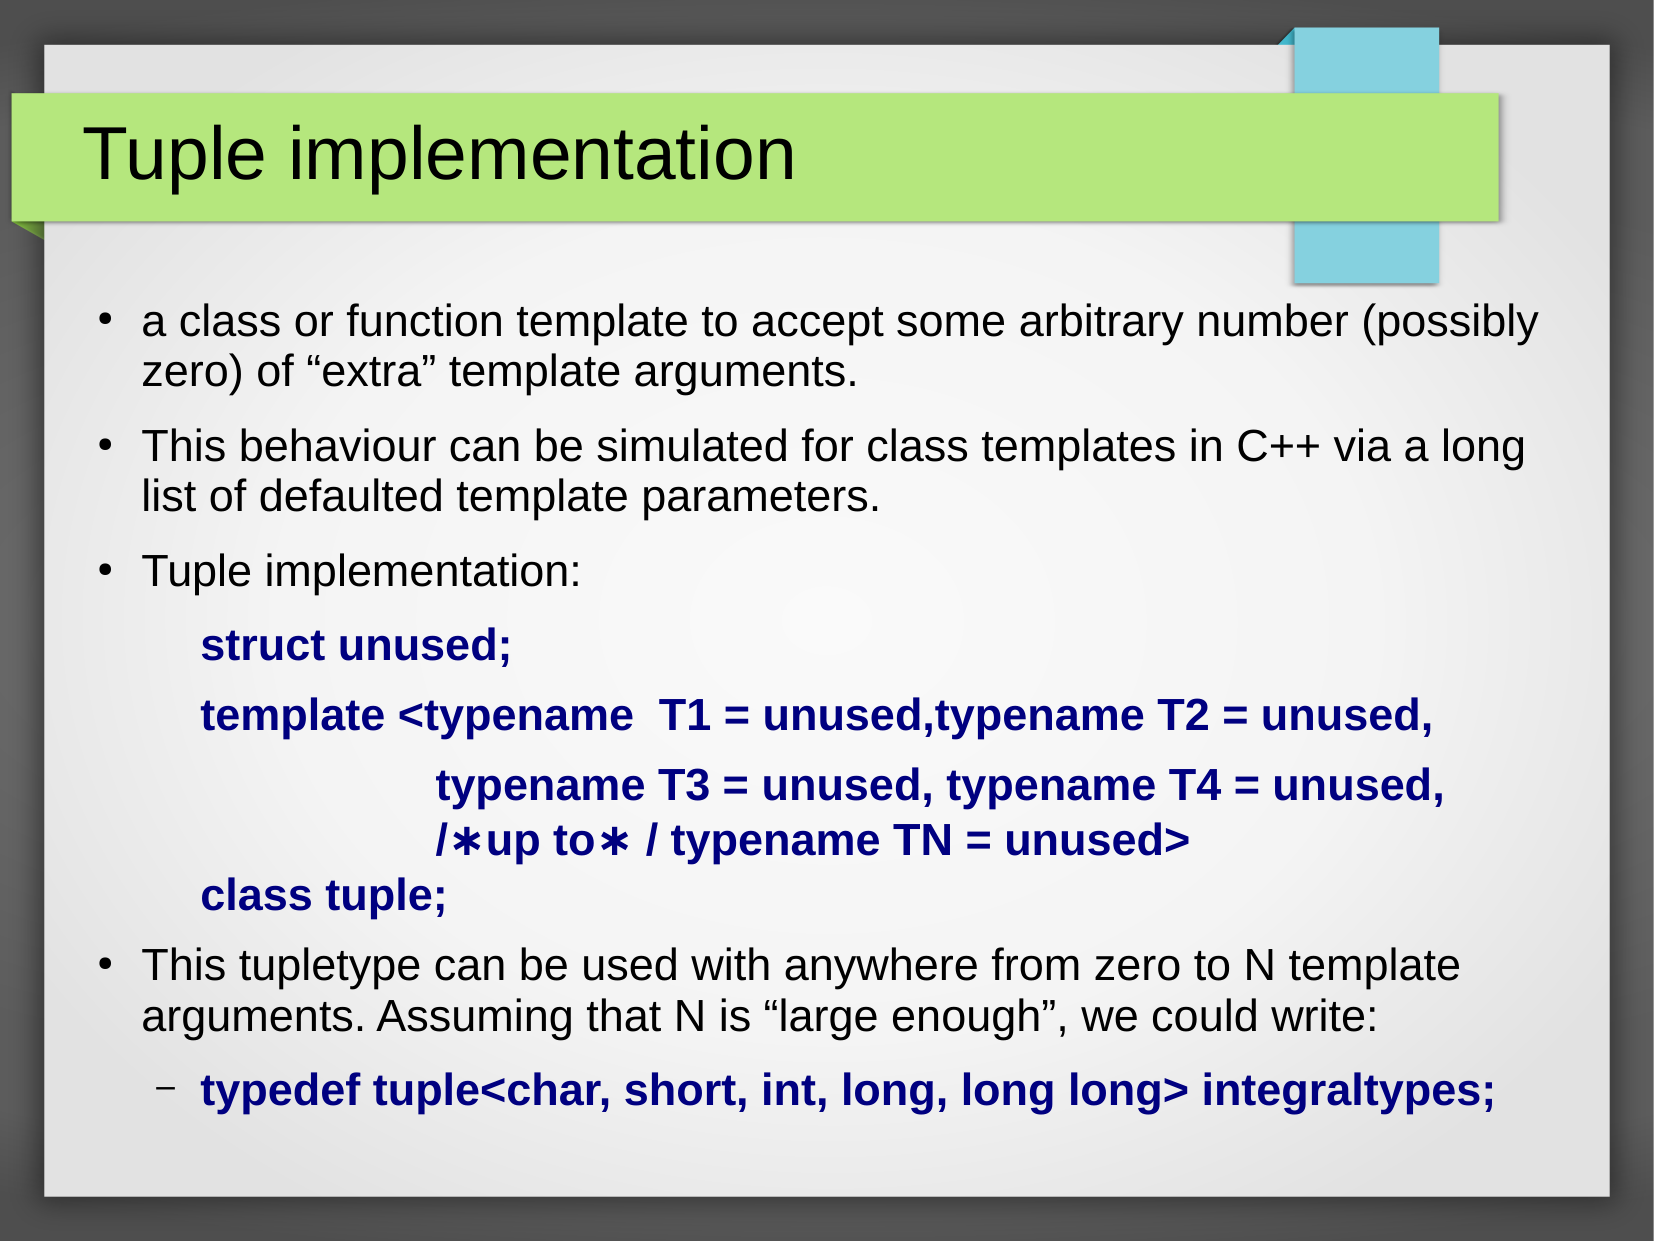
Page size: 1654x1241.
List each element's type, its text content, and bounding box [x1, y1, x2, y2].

picture [0, 0, 1654, 1241]
list a class or function template to accept some arbitrary number (possibly zero) of “extra” template arguments. This behaviour can be simulated for class templates in C++ via a long list of defaulted template parameters. Tuple implementation: struct unused; template <typename T1 = unused,typename T2 = unused, typename T3 = unused, typename T4 = unused, /∗up to∗ / typename TN = unused> class tuple; This tupletype can be used with anywhere from zero to N template arguments. Assuming that N is “large enough”, we could write: typedef tuple<char, short, int, long, long long> integraltypes; [82, 295, 1571, 1130]
title Tuple implementation [82, 94, 1264, 213]
